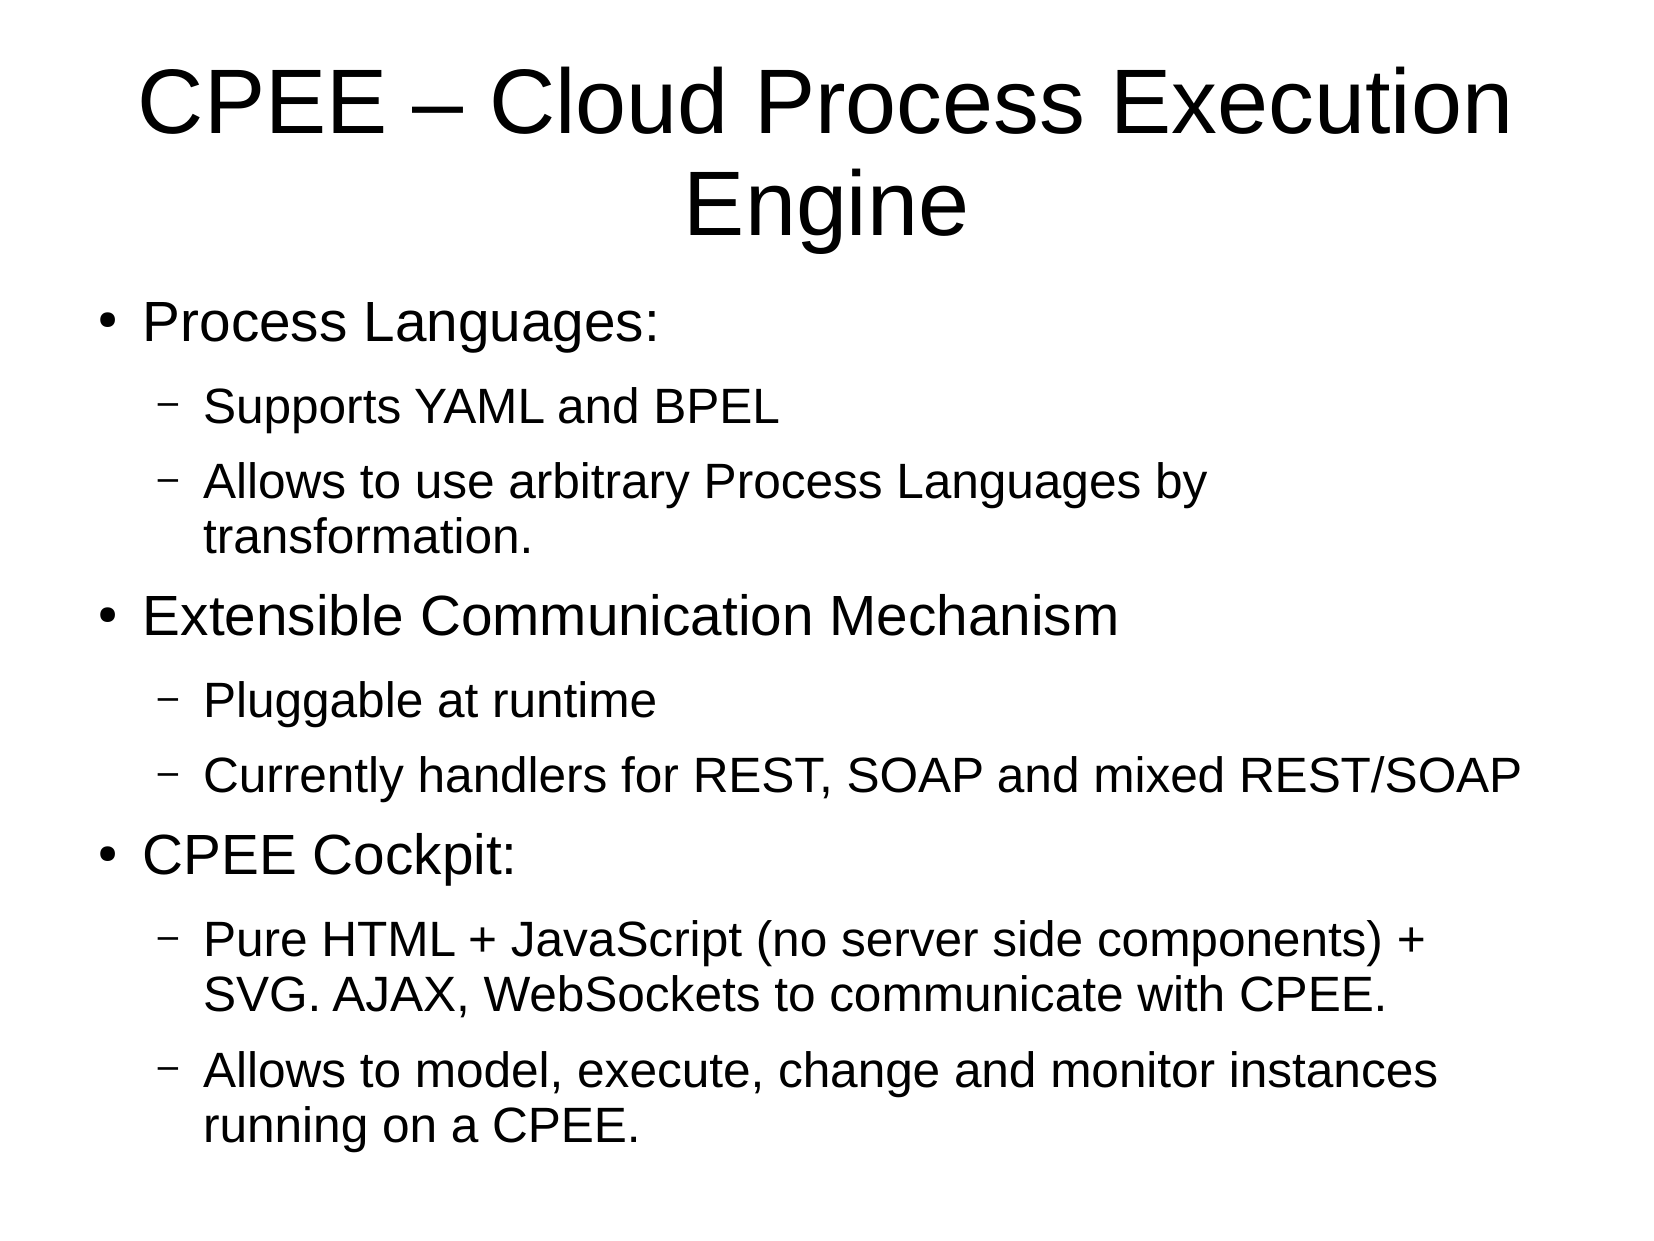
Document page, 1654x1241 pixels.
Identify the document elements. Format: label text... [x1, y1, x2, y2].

title CPEE – Cloud Process Execution Engine [82, 49, 1571, 257]
list Process Languages: Supports YAML and BPEL Allows to use arbitrary Process Languages by transformation. Extensible Communication Mechanism Pluggable at runtime Currently handlers for REST, SOAP and mixed REST/SOAP CPEE Cockpit: Pure HTML + JavaScript (no server side components) + SVG. AJAX, WebSockets to communicate with CPEE. Allows to model, execute, change and monitor instances running on a CPEE. [82, 290, 1538, 1156]
